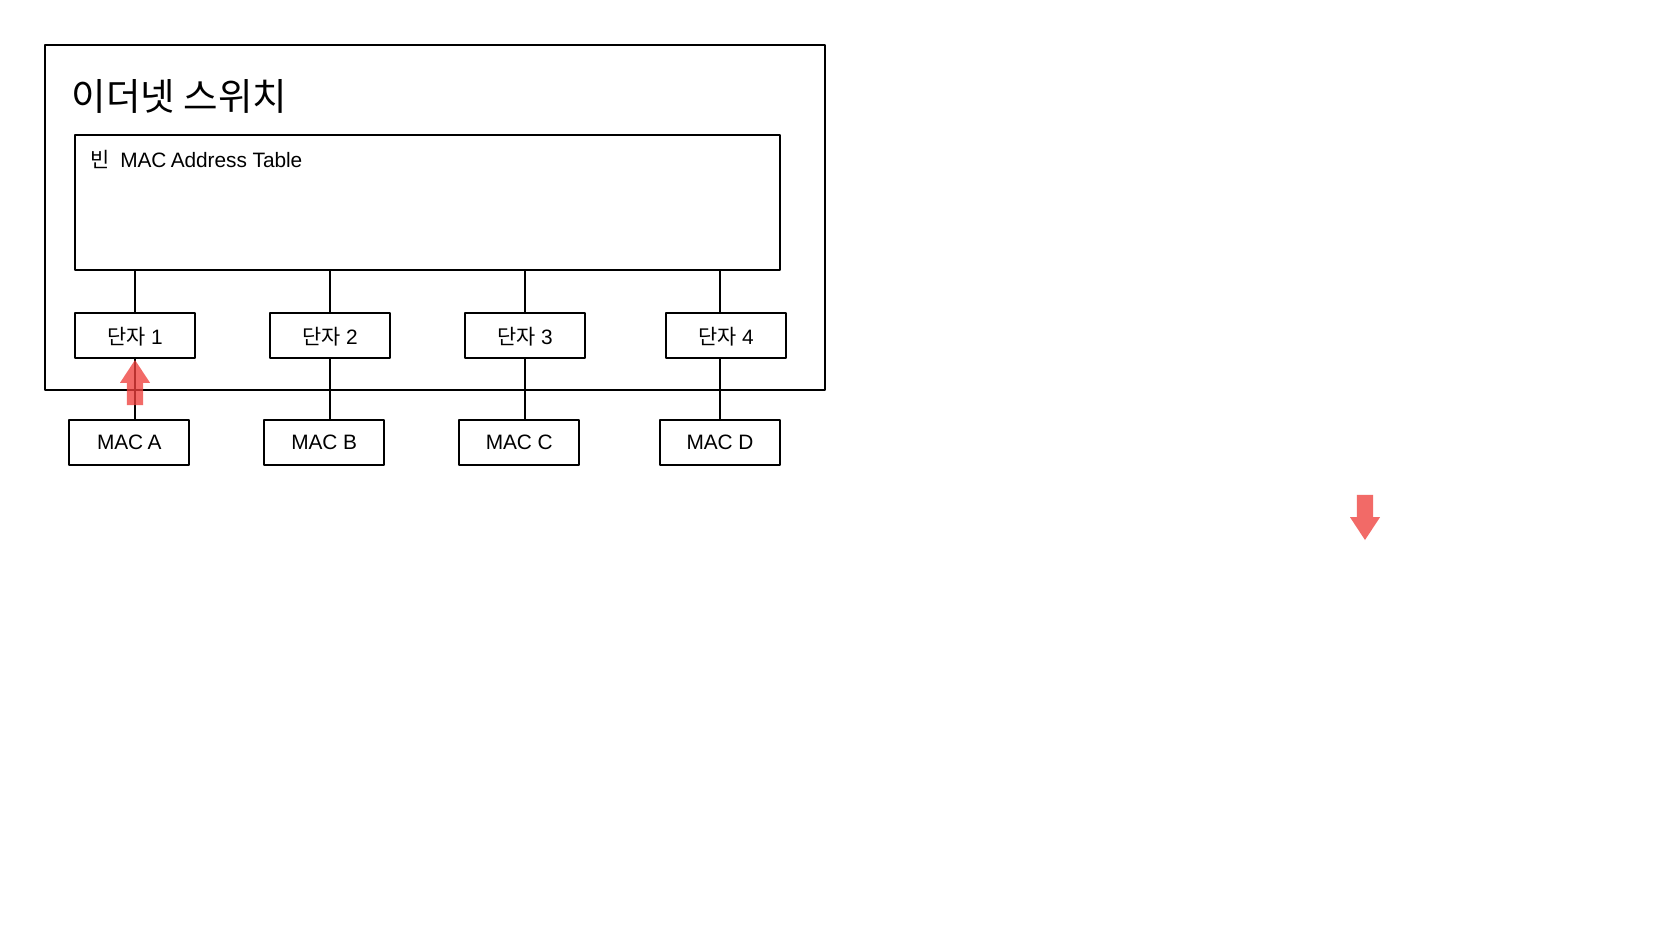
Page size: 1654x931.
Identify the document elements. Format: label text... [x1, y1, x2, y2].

text_box MAC B [264, 420, 385, 466]
text_box 단자1 [75, 313, 196, 359]
text_box 빈 MAC Address Table [75, 135, 781, 271]
text_box 단자4 [665, 313, 786, 359]
text_box MAC D [660, 420, 781, 466]
text_box MAC C [459, 420, 580, 466]
text_box [120, 360, 151, 406]
text_box 단자3 [465, 313, 586, 359]
text_box [1350, 494, 1381, 541]
text_box 단자2 [270, 313, 391, 359]
text_box 이더넷 스위치 [56, 60, 346, 130]
text_box MAC A [69, 420, 190, 466]
